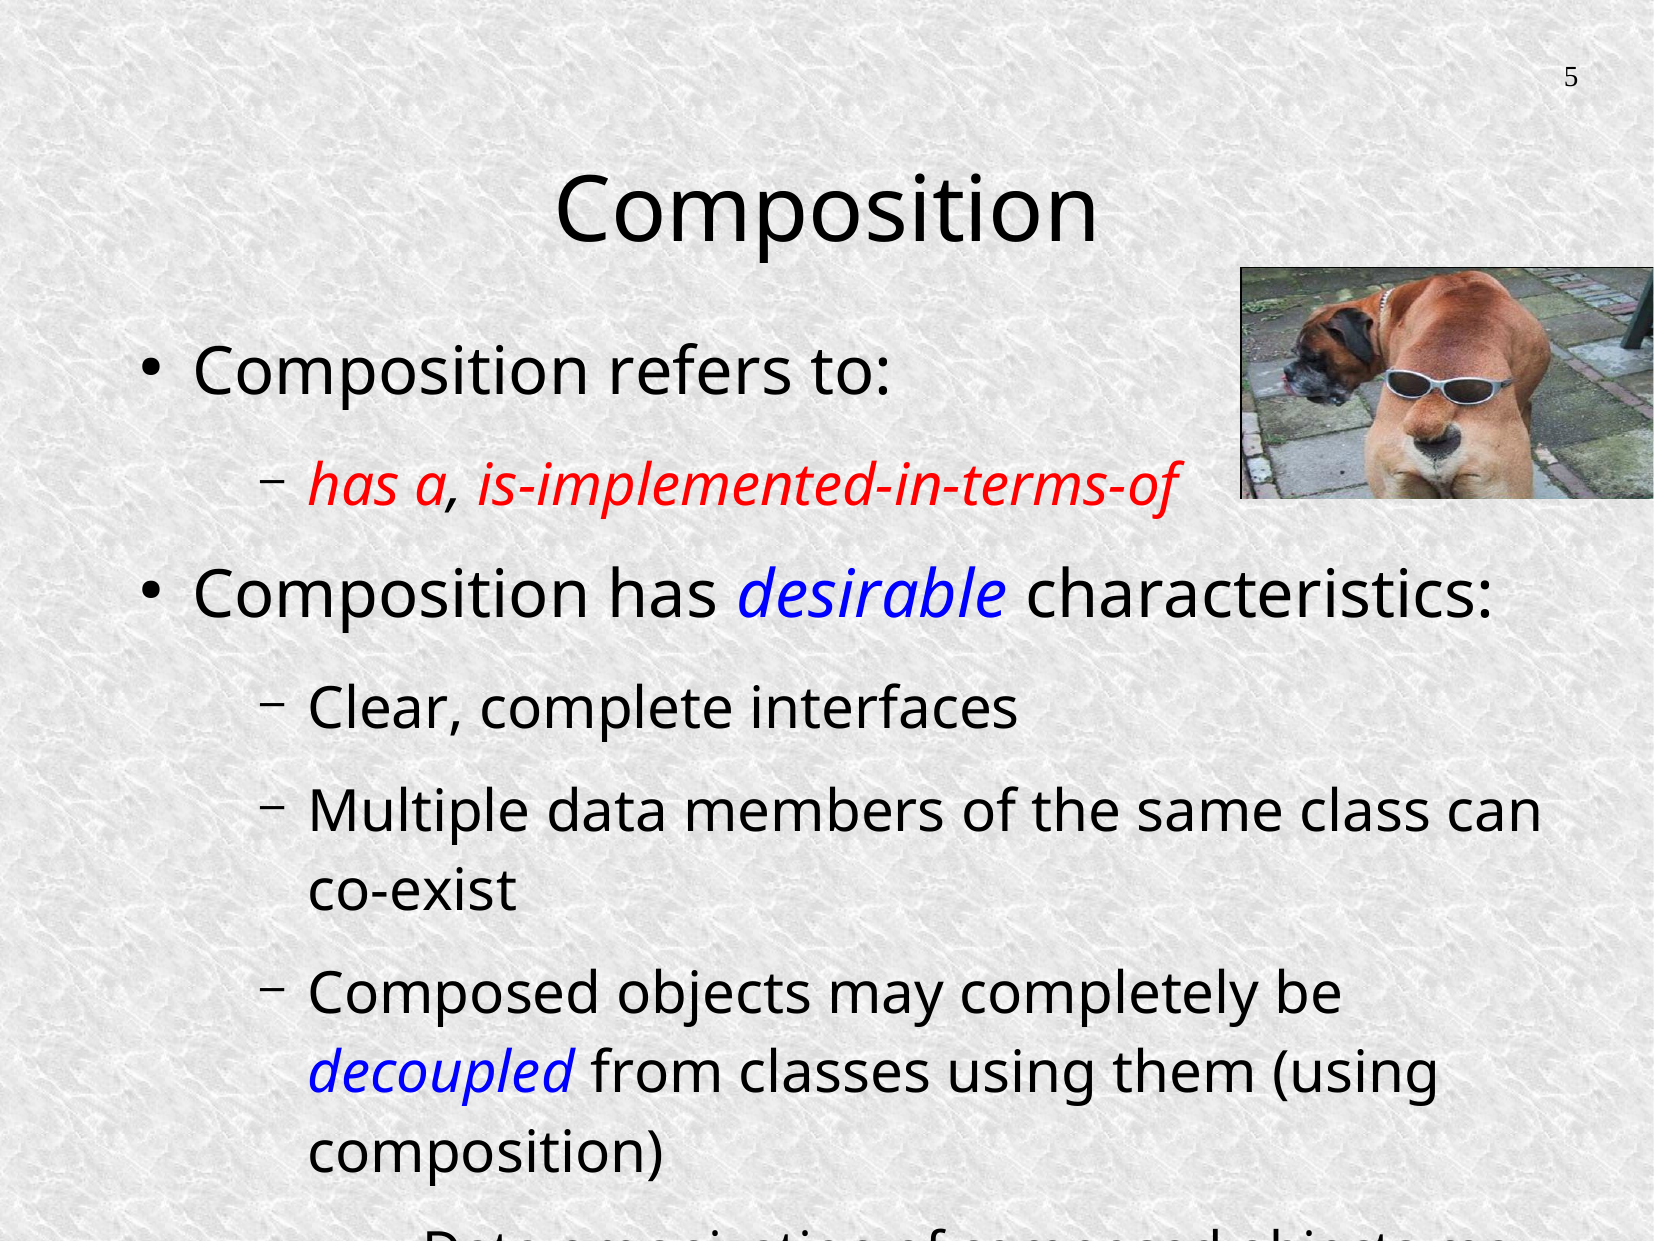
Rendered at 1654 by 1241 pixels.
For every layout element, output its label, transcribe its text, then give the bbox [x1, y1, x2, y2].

picture [432, 1236, 450, 1241]
list Composition refers to: has a, is-implemented-in-terms-of Composition has desirable characteristics: Clear, complete interfaces Multiple data members of the same class can co-exist Composed objects may completely be decoupled from classes using them (using composition) Data organization of composed objects may be decoupled from classes that use them [121, 323, 1575, 1192]
picture [0, 0, 1654, 1241]
title Composition [121, 102, 1534, 311]
